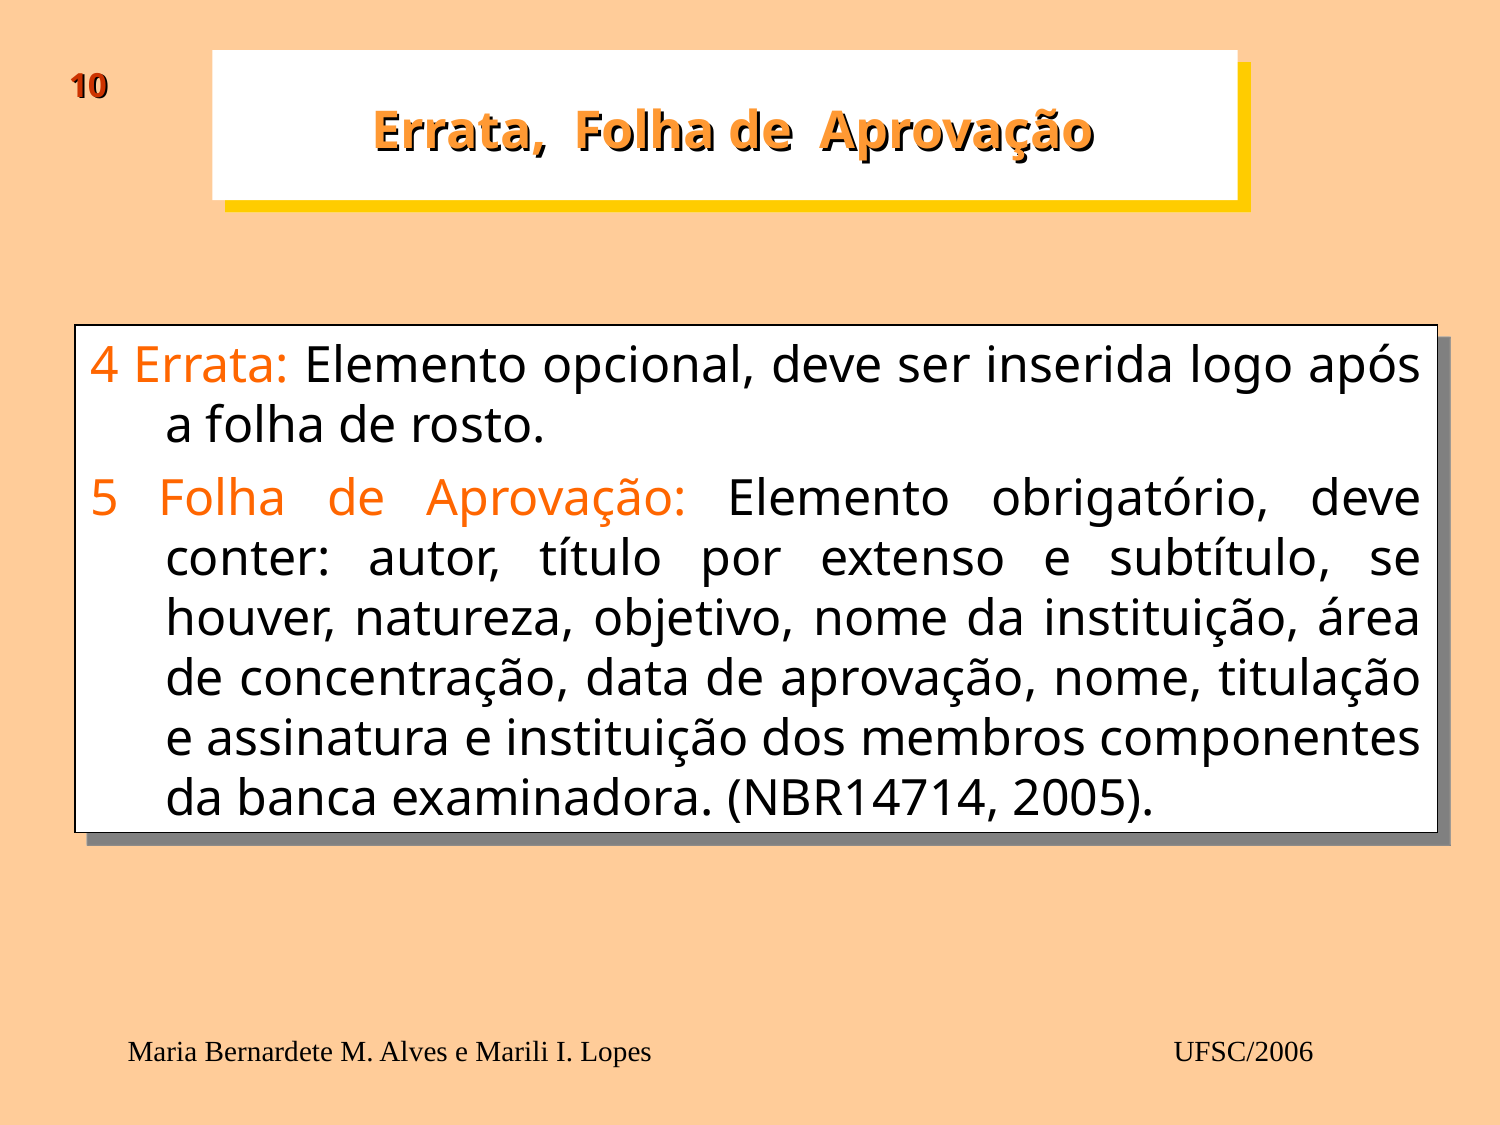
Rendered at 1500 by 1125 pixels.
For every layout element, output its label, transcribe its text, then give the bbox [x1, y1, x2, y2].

text_box 10 [34, 38, 141, 116]
text_box 4 Errata: Elemento opcional, deve ser inserida logo após a folha de rosto. 5 Folha de Aprovação: Elemento obrigatório, deve conter: autor, título por extenso e subtítulo, se houver, natureza, objetivo, nome da instituição, área de concentração, data de aprovação, nome, titulação e assinatura e instituição dos membros componentes da banca examinadora. (NBR14714, 2005). [75, 325, 1438, 833]
text_box UFSC/2006 [1062, 1025, 1426, 1101]
text_box Maria Bernardete M. Alves e Marili I. Lopes [112, 1025, 901, 1101]
title Errata, Folha de Aprovação [212, 50, 1238, 201]
